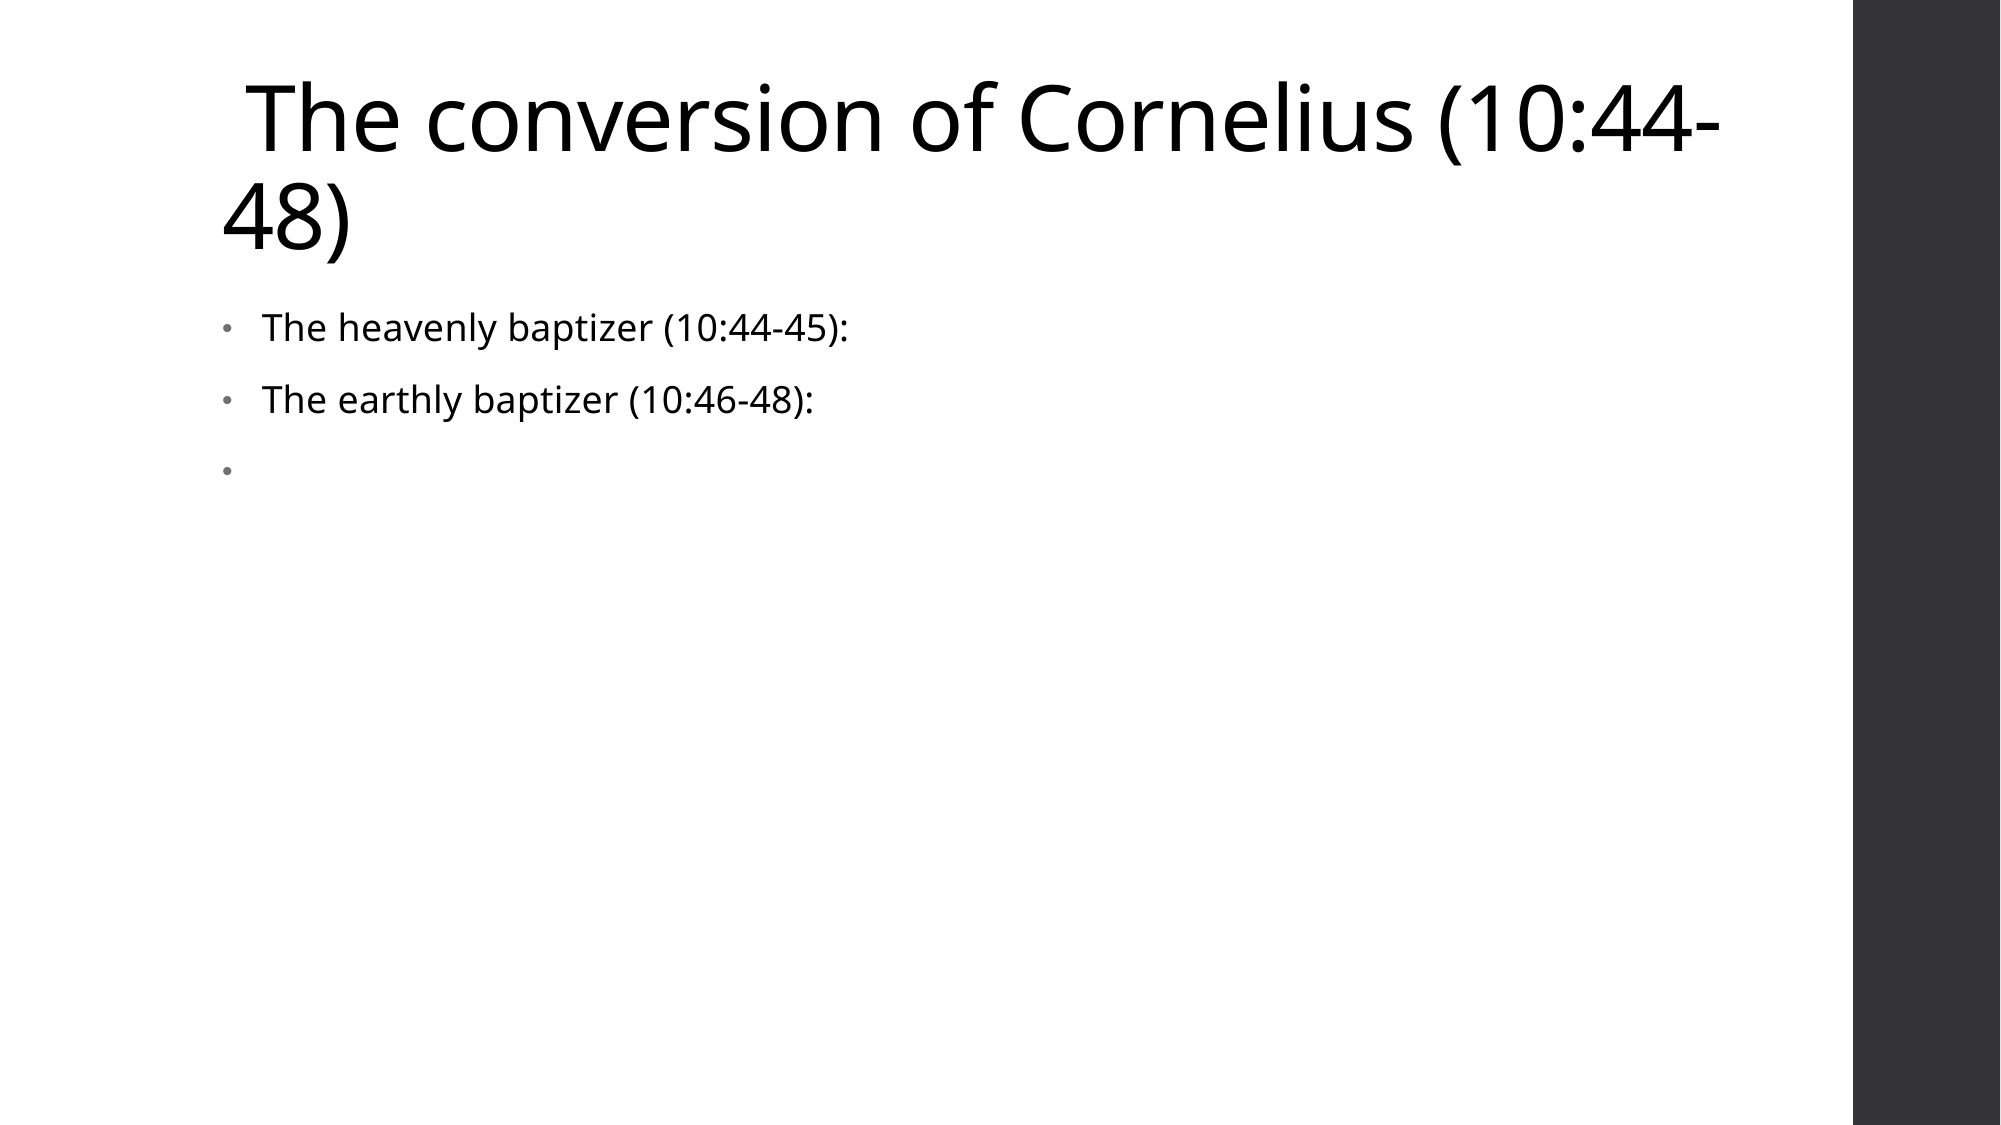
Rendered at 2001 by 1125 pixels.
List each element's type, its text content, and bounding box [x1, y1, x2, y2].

list The heavenly baptizer (10:44-45): The earthly baptizer (10:46-48): [206, 299, 1617, 1014]
title The conversion of Cornelius (10:44-48) [206, 60, 1797, 278]
